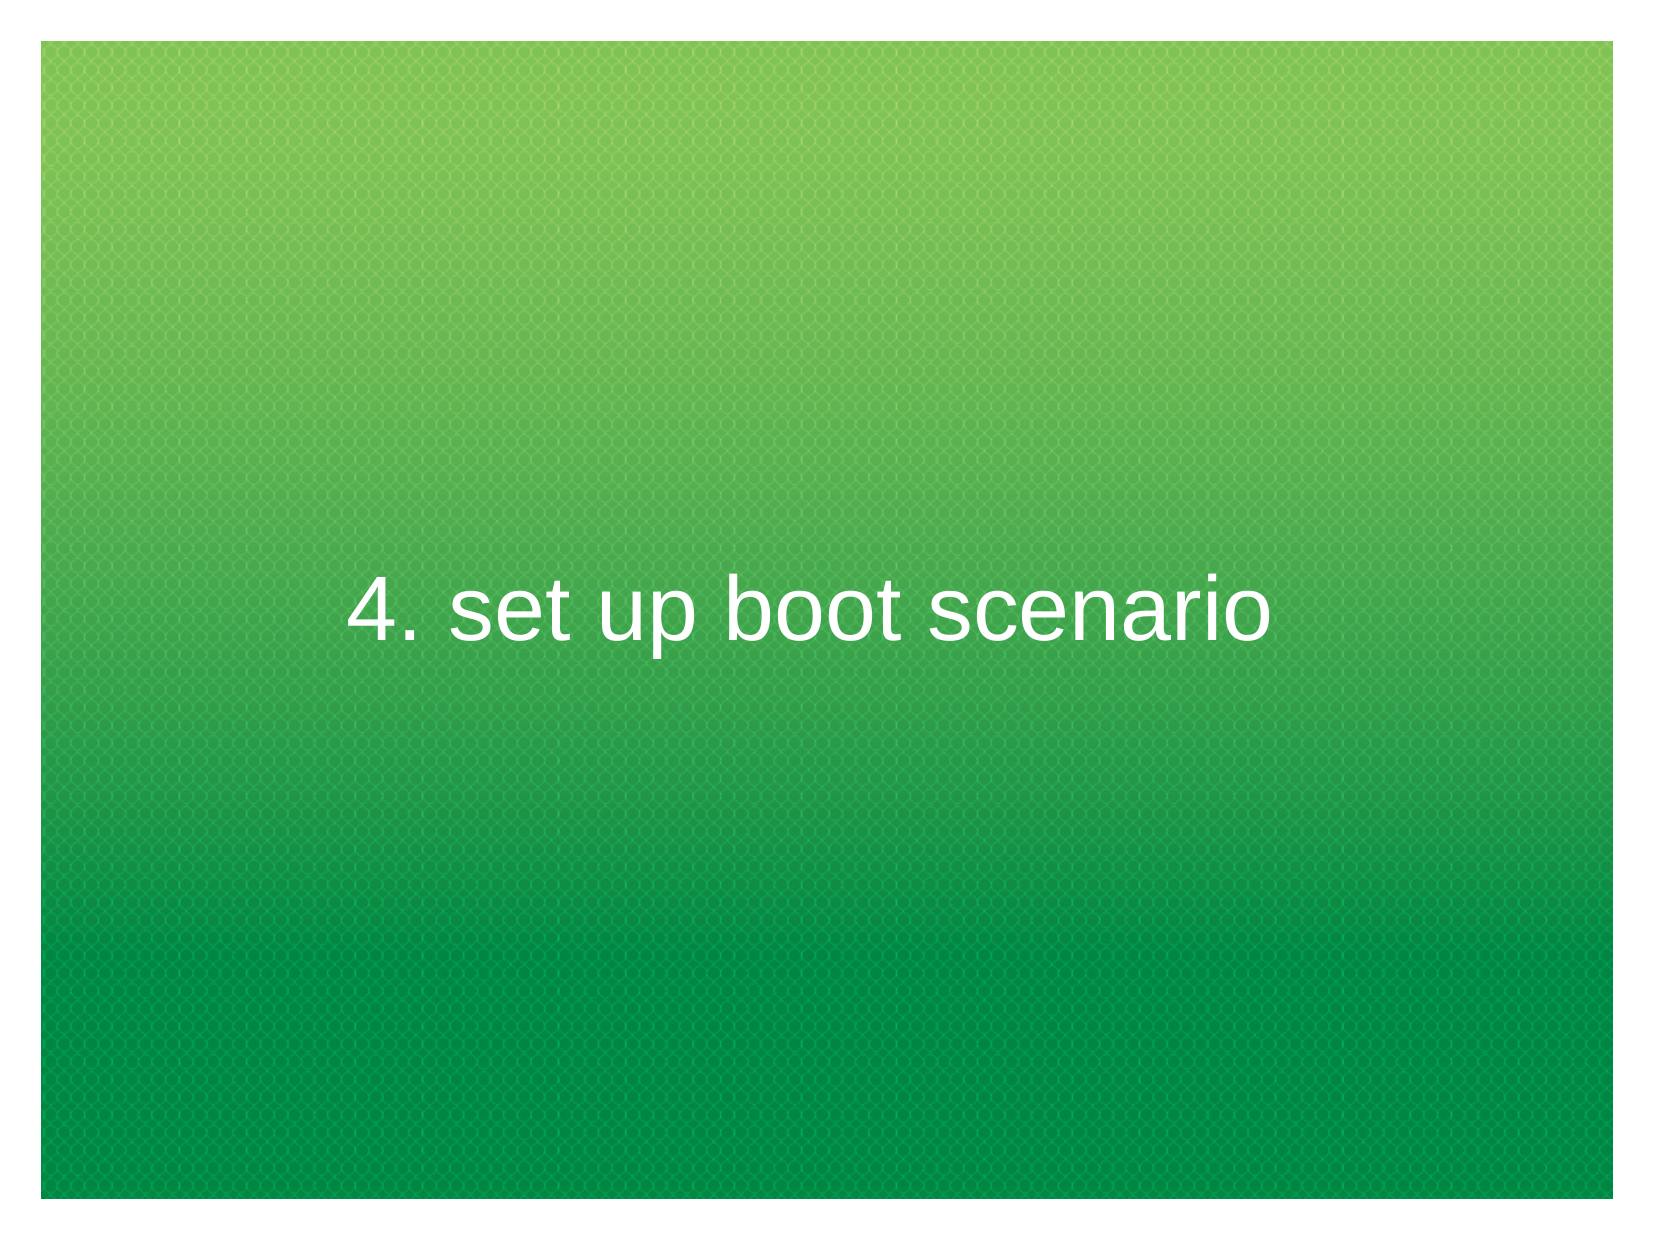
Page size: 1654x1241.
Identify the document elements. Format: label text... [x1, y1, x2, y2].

picture [41, 41, 1613, 1199]
text_box 4. set up boot scenario [180, 557, 1276, 661]
